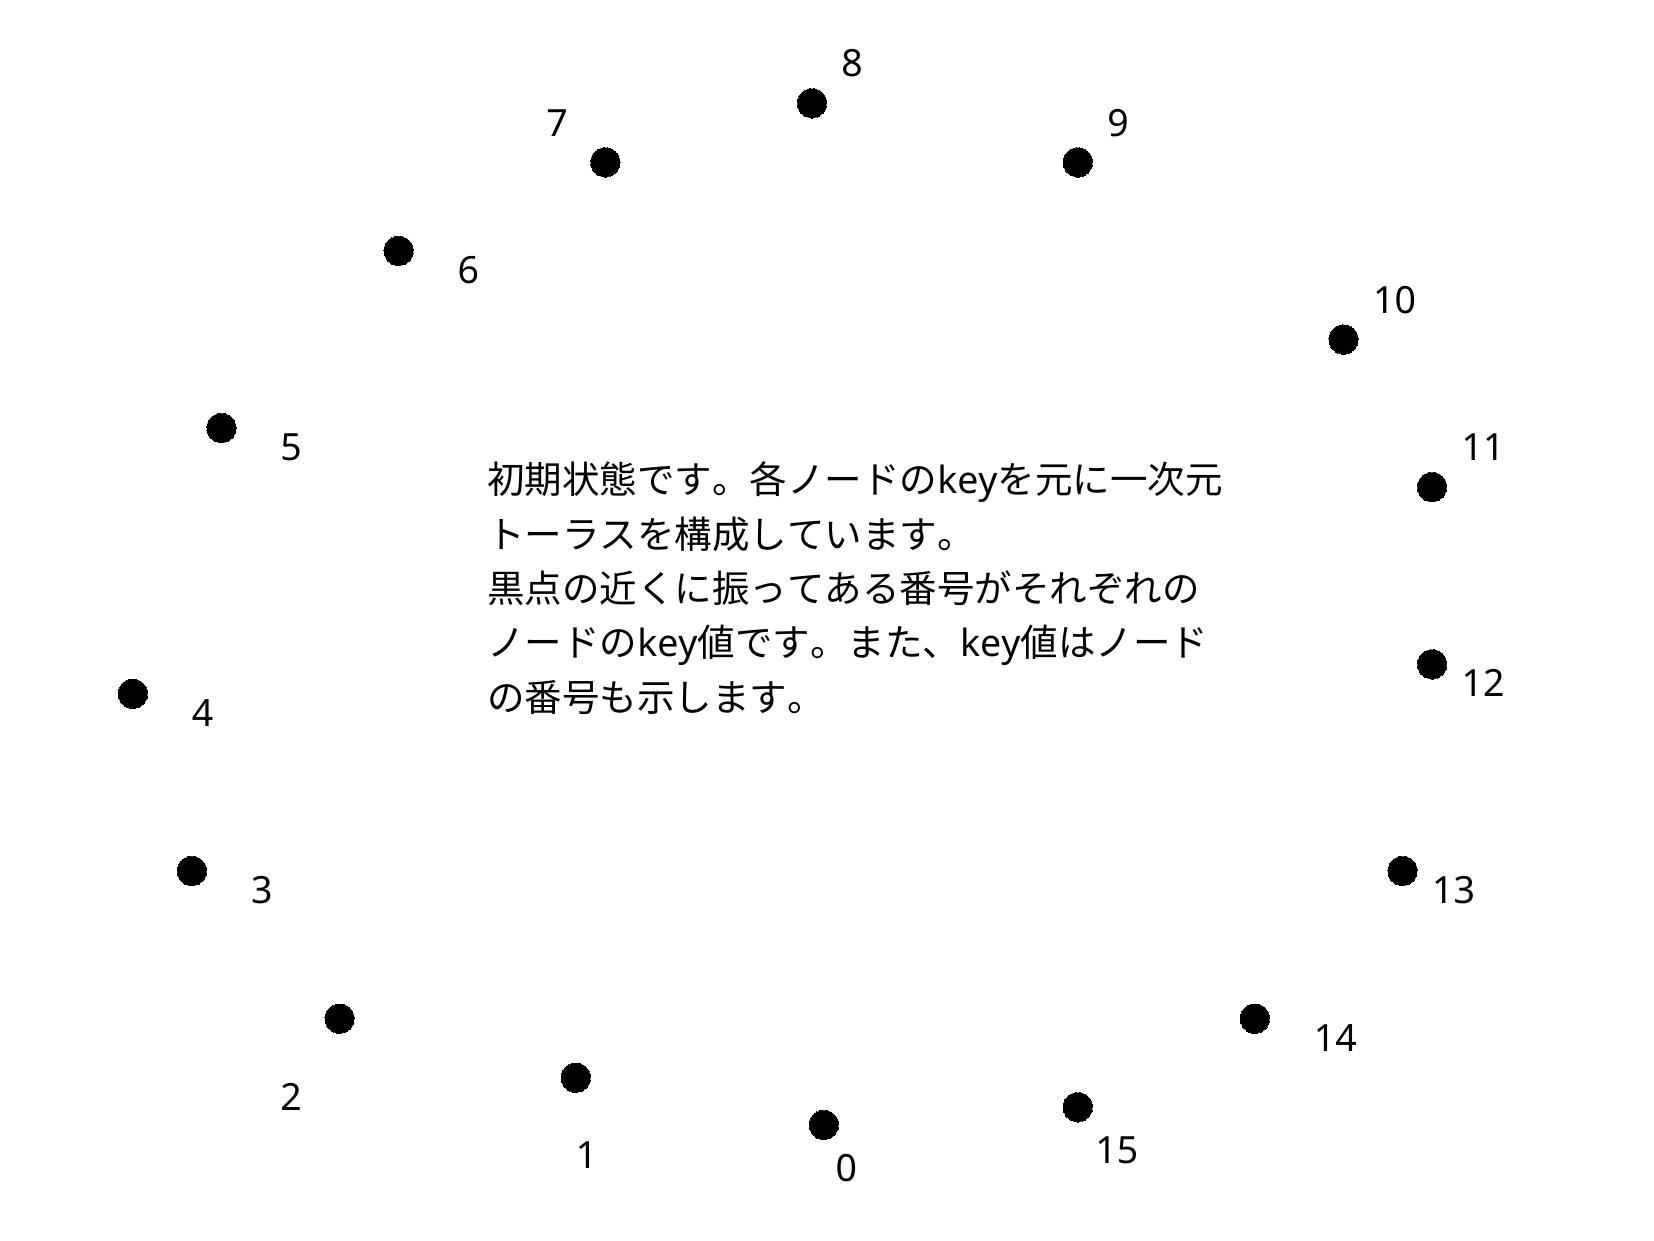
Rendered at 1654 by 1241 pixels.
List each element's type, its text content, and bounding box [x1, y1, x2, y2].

text_box 0 [820, 1133, 880, 1194]
text_box [809, 1110, 839, 1140]
text_box [1417, 472, 1447, 502]
text_box 2 [265, 1063, 384, 1123]
text_box [1062, 147, 1093, 178]
text_box [324, 1003, 355, 1034]
text_box 4 [177, 678, 237, 739]
text_box 13 [1417, 855, 1506, 916]
text_box [590, 147, 621, 178]
text_box 初期状態です。各ノードのkeyを元に一次元トーラスを構成しています。 黒点の近くに振ってある番号がそれぞれのノードのkey値です。また、key値はノードの番号も示します。 [472, 442, 1241, 682]
text_box 14 [1299, 1003, 1388, 1064]
text_box 11 [1446, 413, 1536, 473]
text_box [1240, 1003, 1270, 1034]
text_box [1328, 324, 1359, 355]
text_box [1062, 1092, 1093, 1123]
text_box [1387, 856, 1417, 886]
text_box 12 [1446, 649, 1536, 709]
text_box [206, 413, 237, 443]
text_box 15 [1080, 1115, 1182, 1176]
text_box 1 [561, 1121, 621, 1182]
text_box [561, 1062, 591, 1093]
text_box [383, 236, 414, 266]
text_box [118, 679, 148, 709]
text_box 8 [826, 28, 886, 89]
text_box 7 [531, 88, 591, 149]
text_box 5 [265, 412, 325, 473]
text_box [1417, 649, 1446, 680]
text_box [797, 88, 827, 119]
text_box 9 [1092, 88, 1152, 149]
text_box [177, 856, 207, 886]
text_box 3 [236, 855, 296, 916]
text_box 6 [442, 236, 502, 296]
text_box 10 [1358, 265, 1447, 326]
